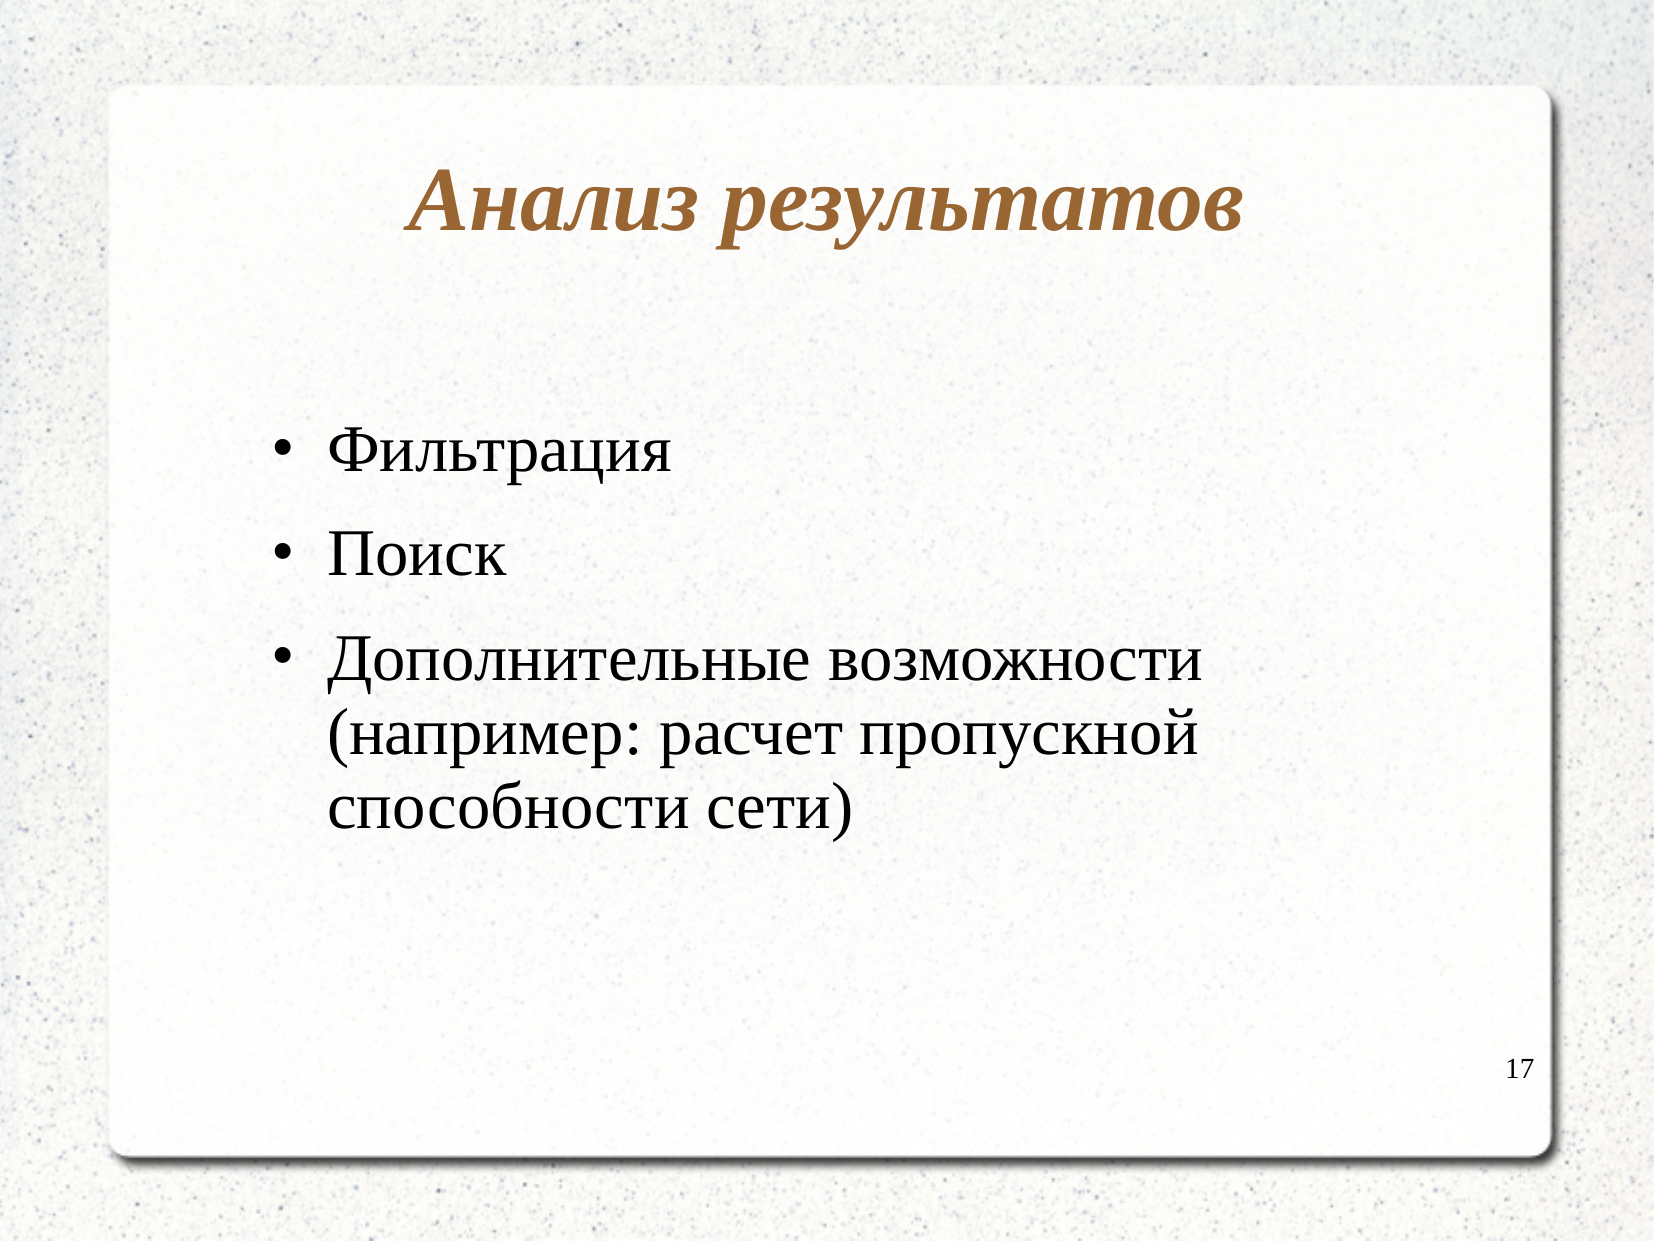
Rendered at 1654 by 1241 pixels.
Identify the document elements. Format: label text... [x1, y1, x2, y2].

picture [0, 0, 1654, 1241]
title Анализ результатов [118, 96, 1536, 304]
list Фильтрация Поиск Дополнительные возможности (например: расчет пропускной способности сети) [271, 407, 1424, 892]
